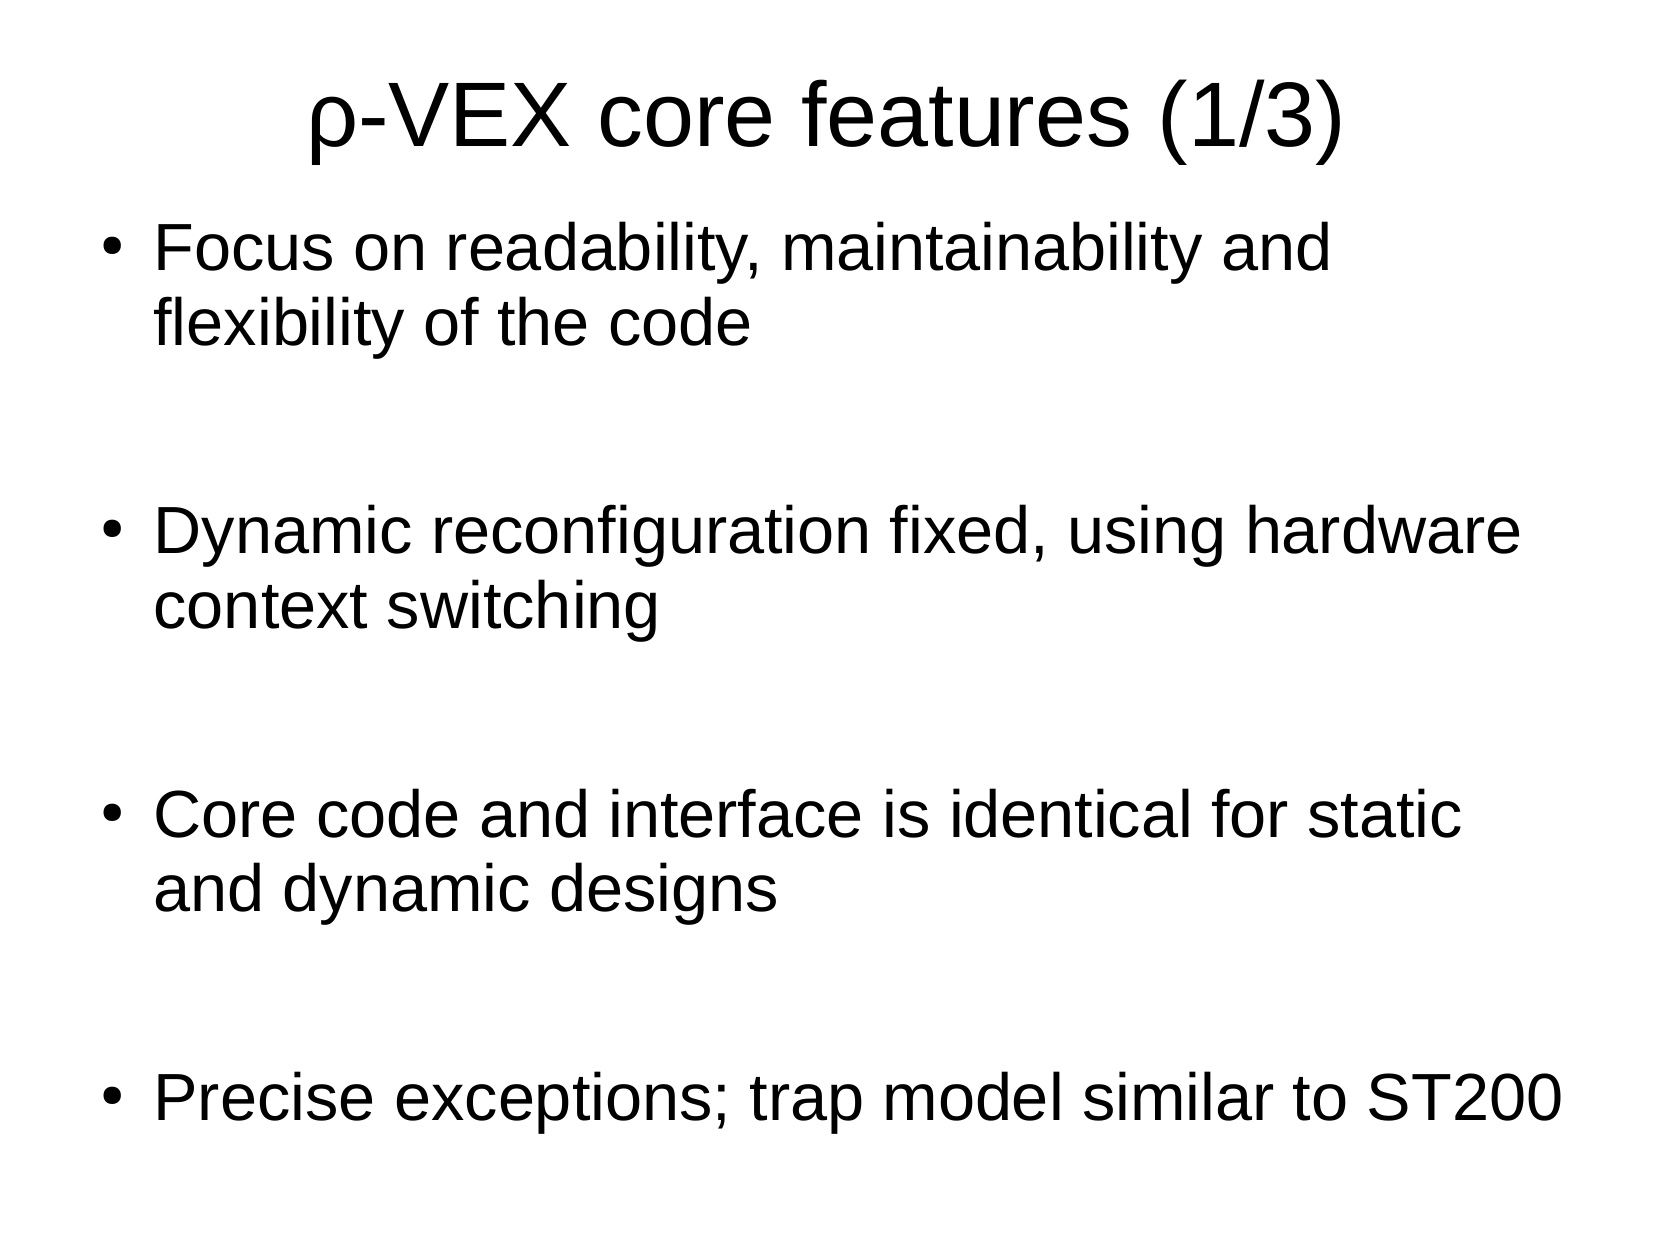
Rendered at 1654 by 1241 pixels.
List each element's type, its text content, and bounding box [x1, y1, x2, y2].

list Focus on readability, maintainability and flexibility of the code Dynamic reconfiguration fixed, using hardware context switching Core code and interface is identical for static and dynamic designs Precise exceptions; trap model similar to ST200 [82, 210, 1571, 1171]
title ρ-VEX core features (1/3) [82, 49, 1571, 181]
